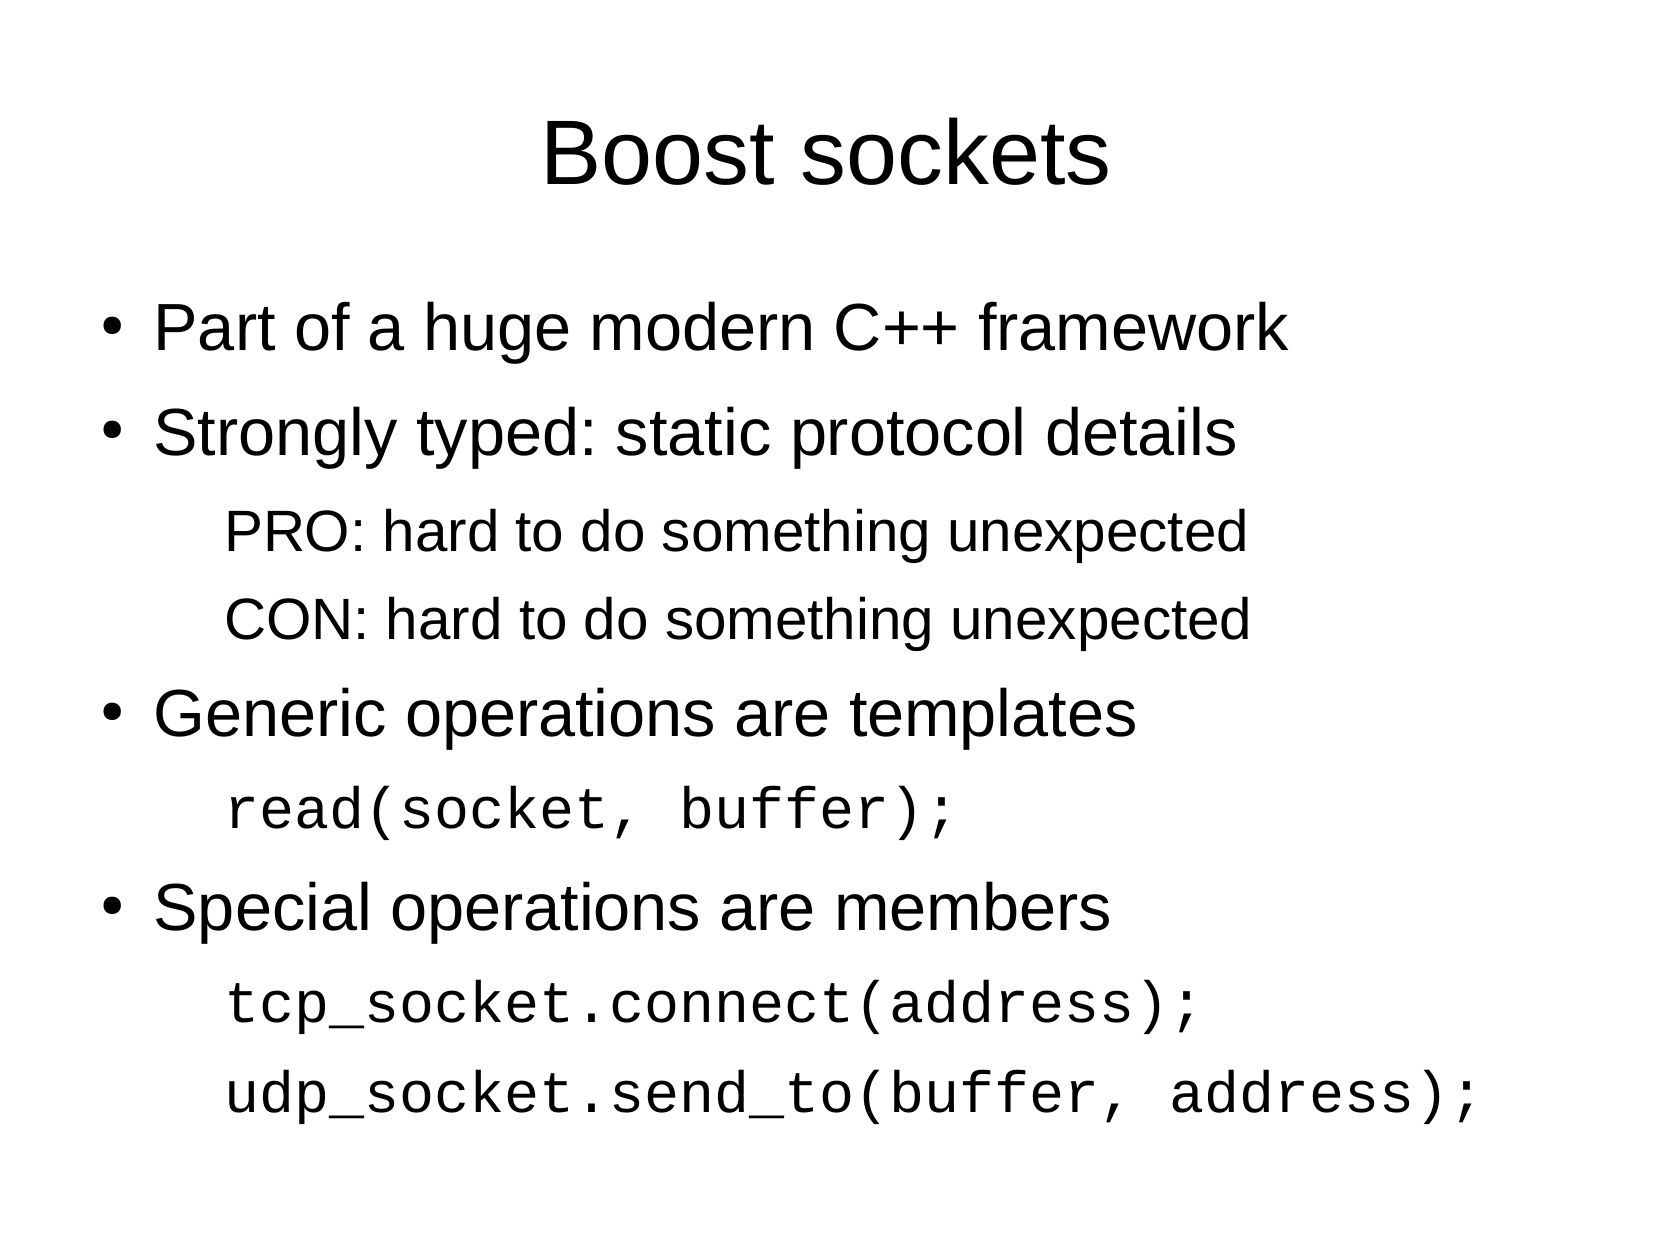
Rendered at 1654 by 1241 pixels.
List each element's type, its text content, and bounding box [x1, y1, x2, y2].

title Boost sockets [82, 49, 1571, 257]
list Part of a huge modern C++ framework Strongly typed: static protocol details PRO: hard to do something unexpected CON: hard to do something unexpected Generic operations are templates read(socket, buffer); Special operations are members tcp_socket.connect(address); udp_socket.send_to(buffer, address); [82, 290, 1571, 1118]
